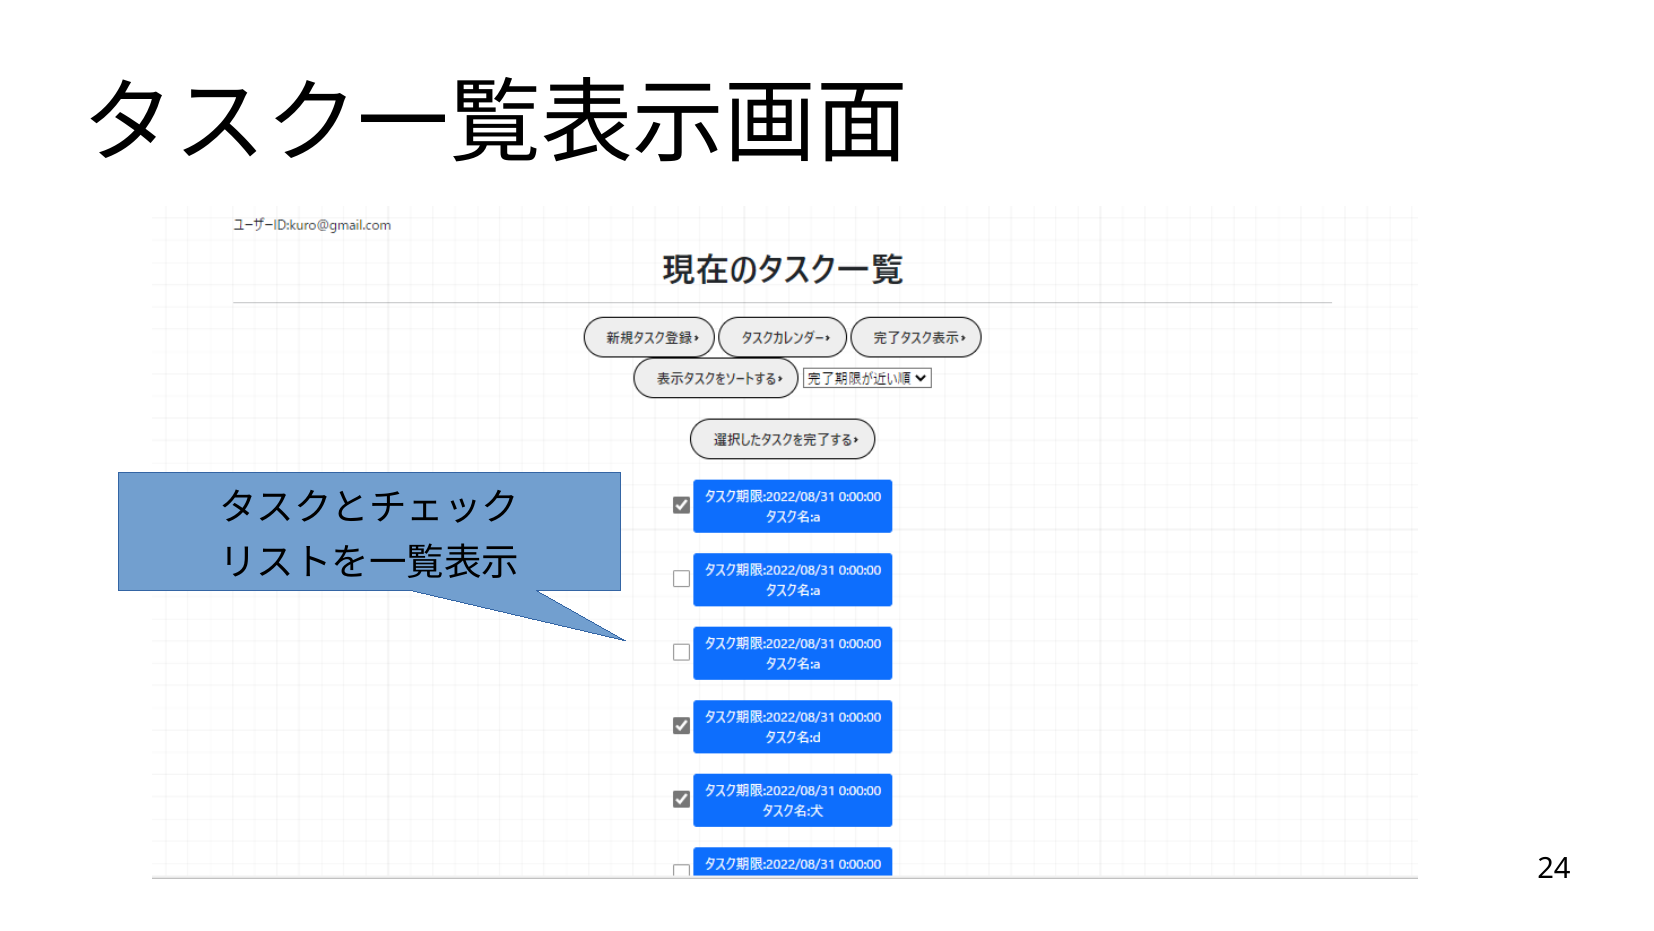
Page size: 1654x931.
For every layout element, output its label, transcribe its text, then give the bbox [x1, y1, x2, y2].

text_box タスクとチェック リストを一覧表示 [118, 472, 626, 641]
picture [152, 206, 1418, 879]
title タスク一覧表示画面 [82, 37, 1571, 193]
